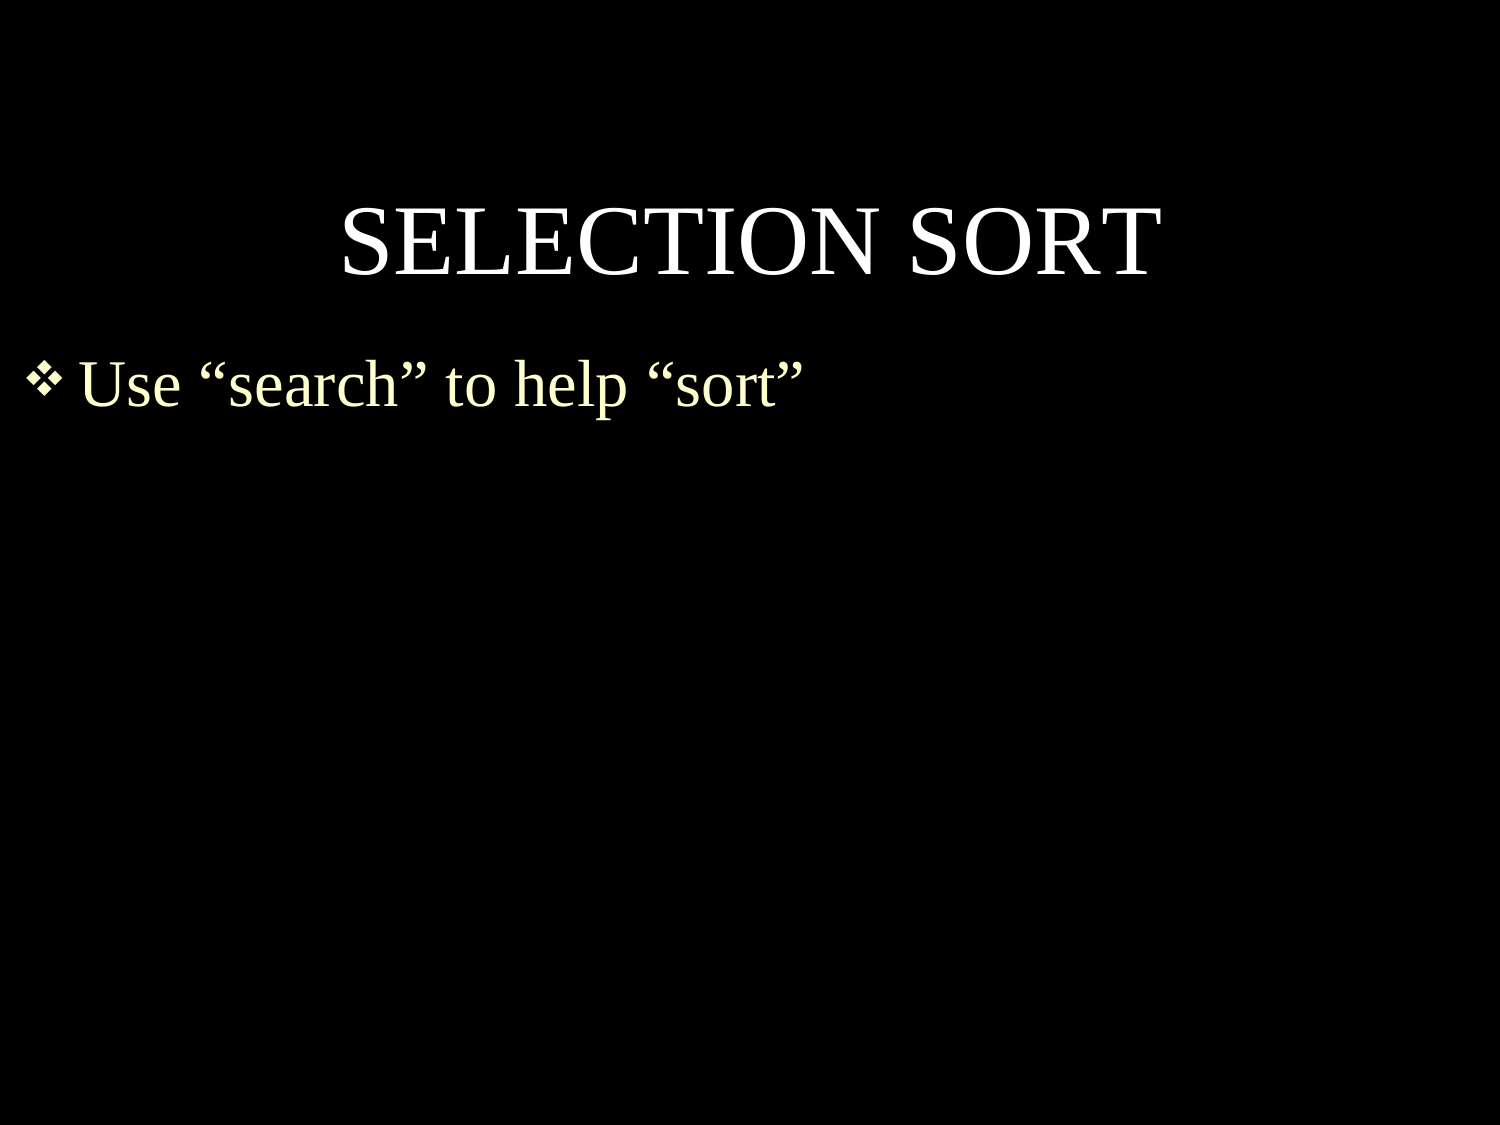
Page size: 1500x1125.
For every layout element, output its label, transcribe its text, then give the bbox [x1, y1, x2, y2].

list Use “search” to help “sort” [22, 347, 1482, 1000]
title SELECTION SORT [22, 145, 1480, 336]
